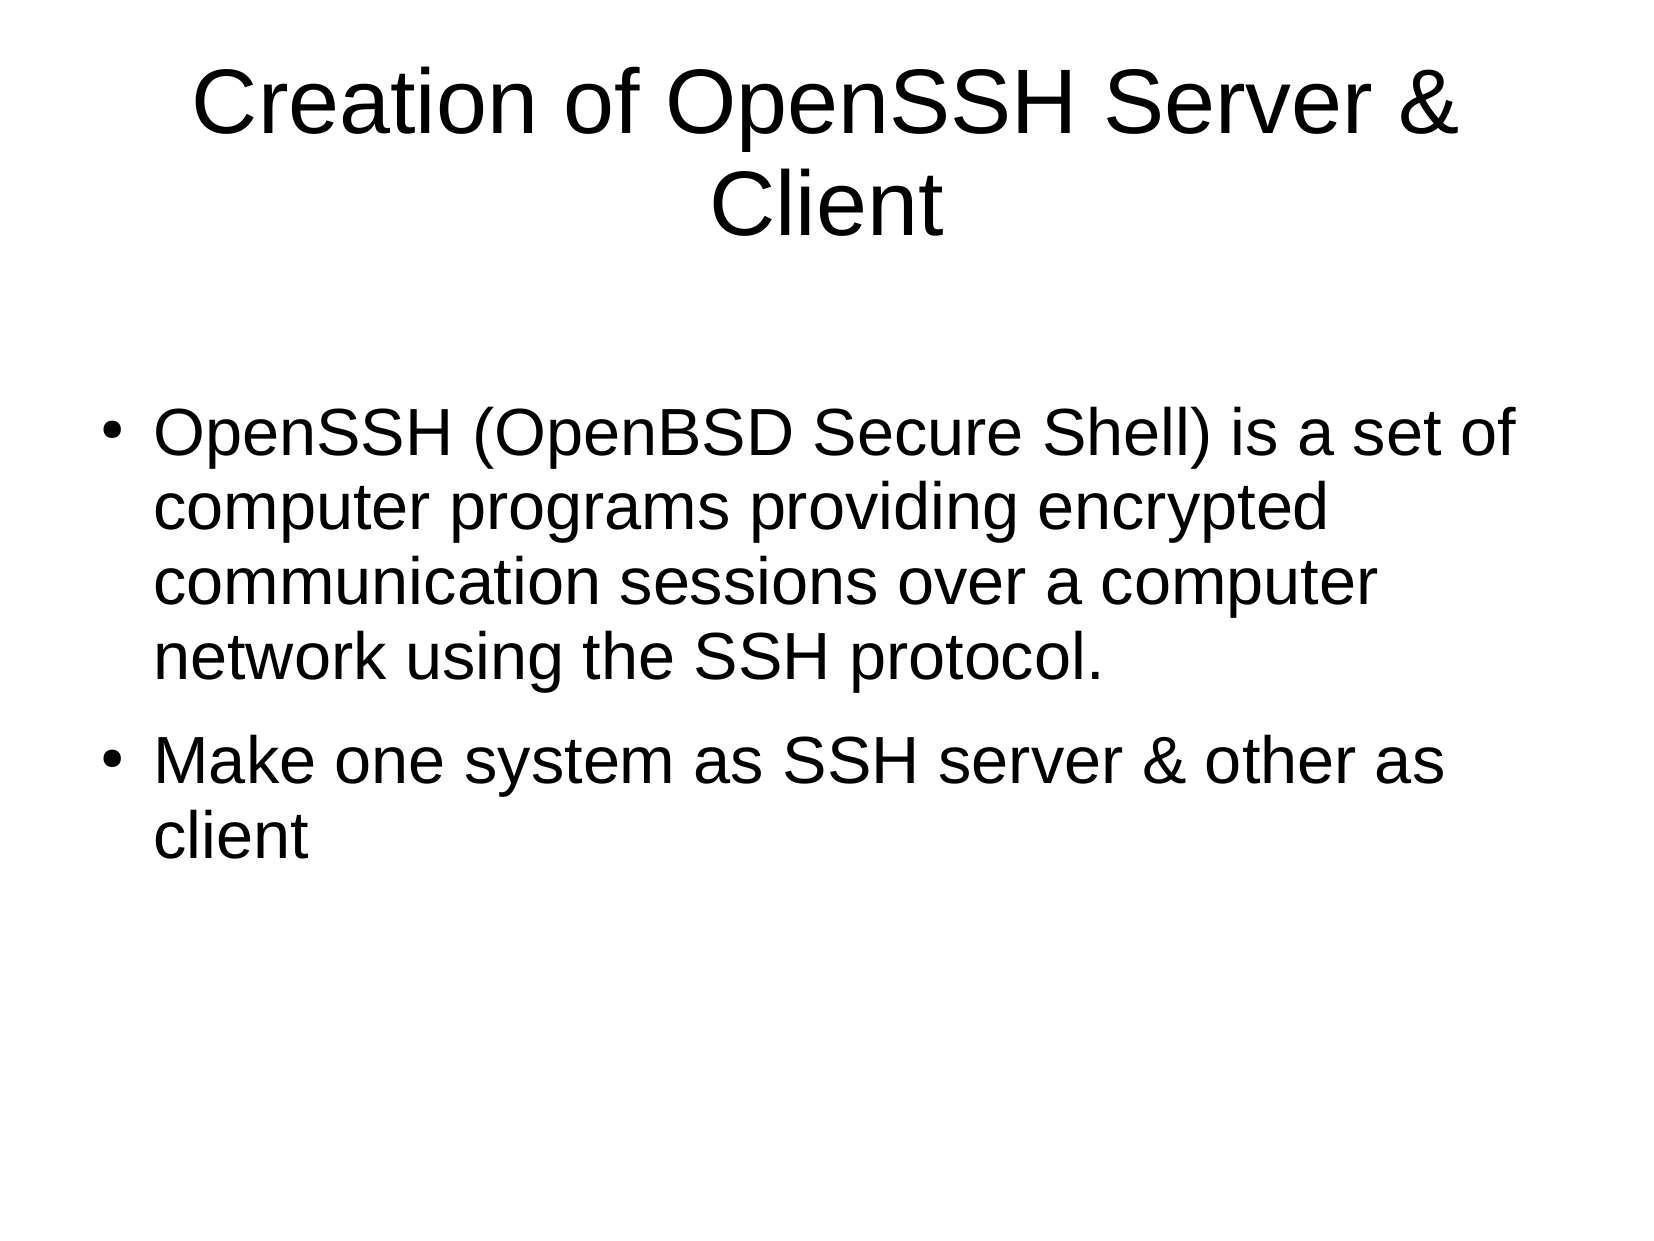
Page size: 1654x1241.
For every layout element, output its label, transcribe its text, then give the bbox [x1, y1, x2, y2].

title Creation of OpenSSH Server & Client [82, 49, 1571, 257]
list OpenSSH (OpenBSD Secure Shell) is a set of computer programs providing encrypted communication sessions over a computer network using the SSH protocol. Make one system as SSH server & other as client [82, 290, 1571, 1010]
